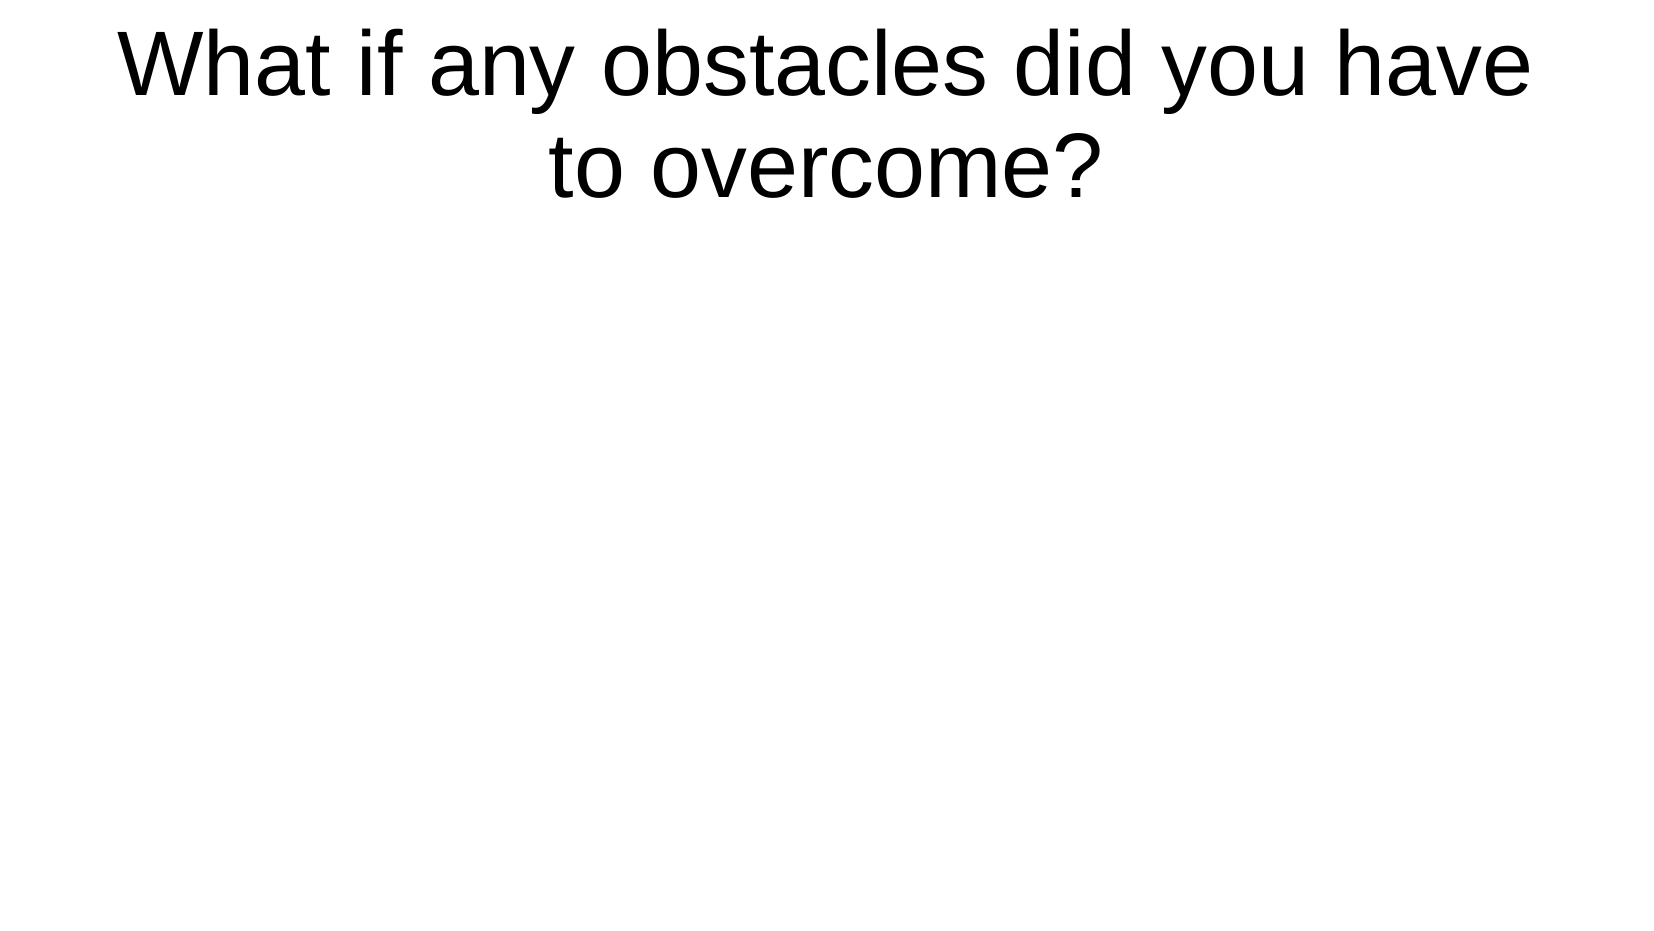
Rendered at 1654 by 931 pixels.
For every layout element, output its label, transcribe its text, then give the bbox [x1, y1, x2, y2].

title What if any obstacles did you have to overcome? [82, 12, 1571, 218]
